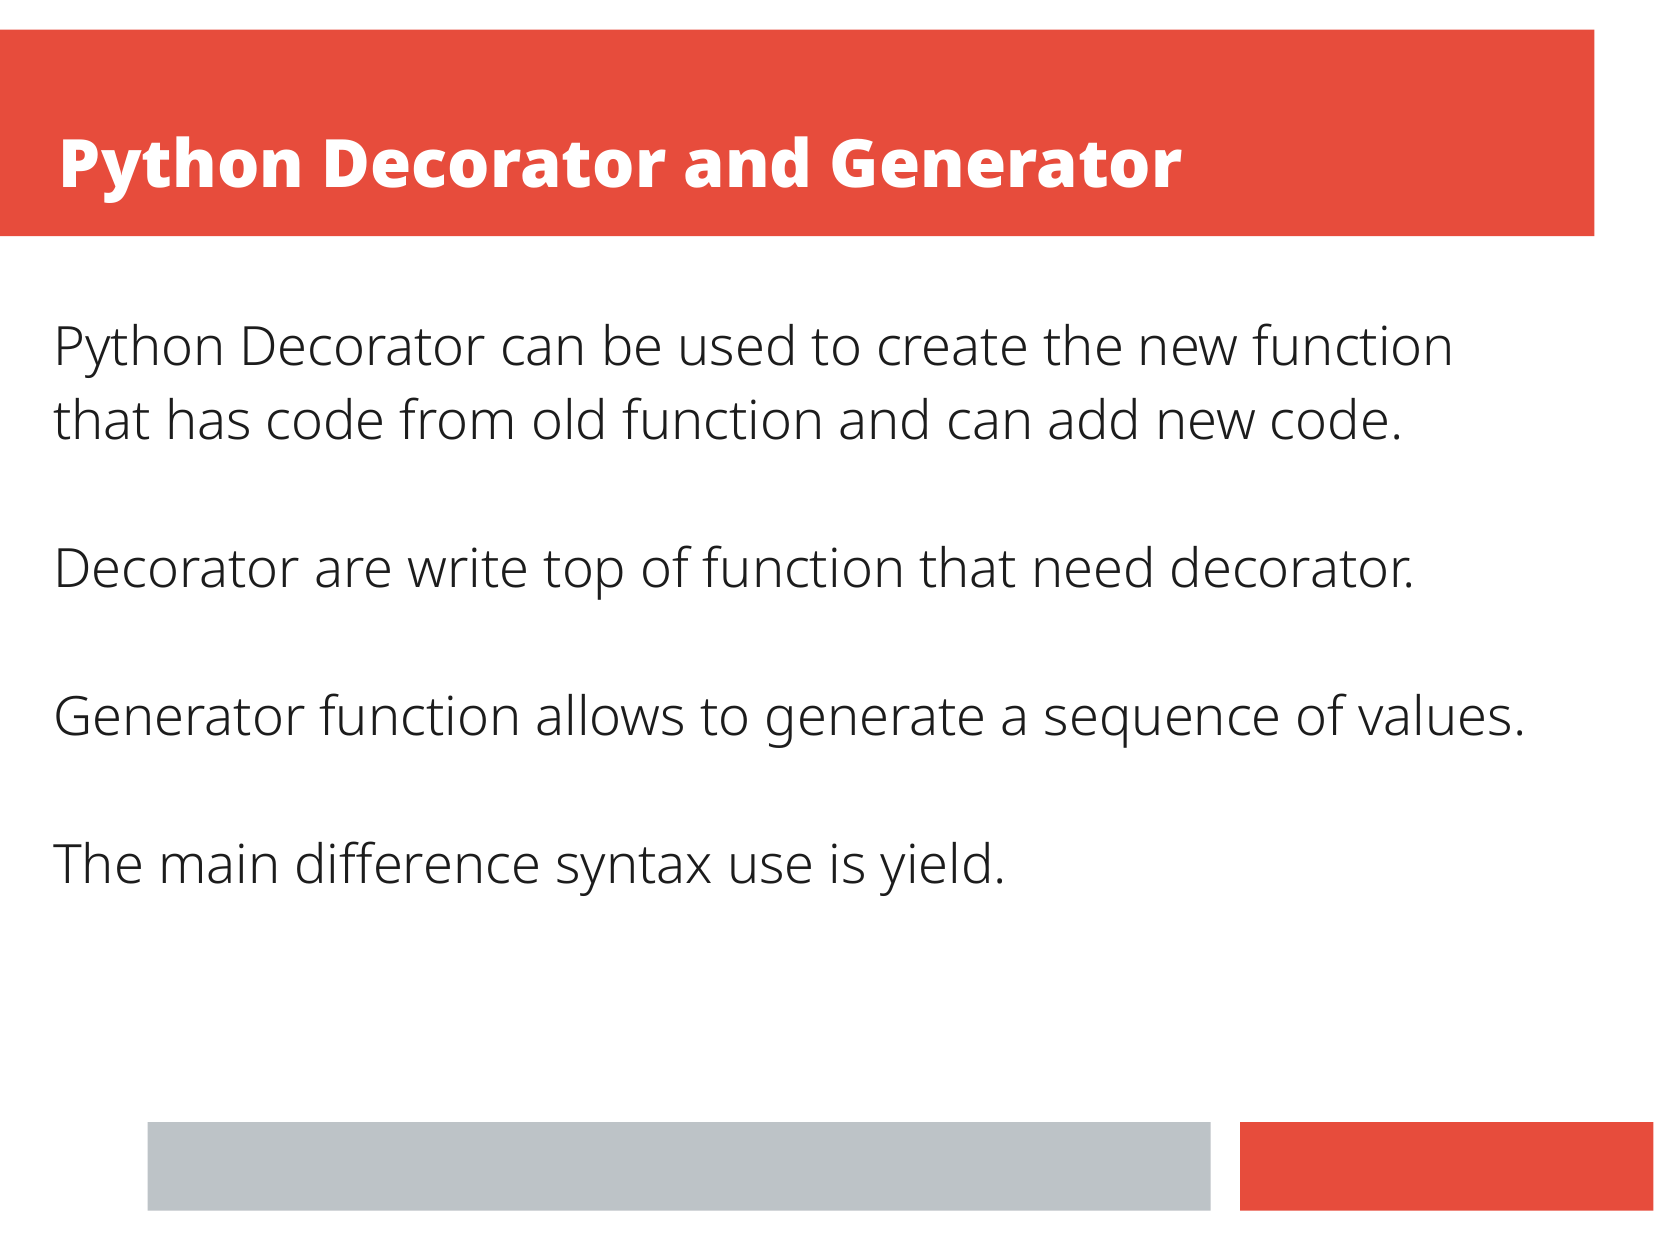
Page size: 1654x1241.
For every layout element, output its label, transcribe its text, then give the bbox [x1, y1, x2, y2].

title Python Decorator and Generator [59, 59, 1595, 207]
subtitle Python Decorator can be used to create the new function that has code from old function and can add new code. Decorator are write top of function that need decorator. Generator function allows to generate a sequence of values. The main difference syntax use is yield. [53, 307, 1560, 1075]
